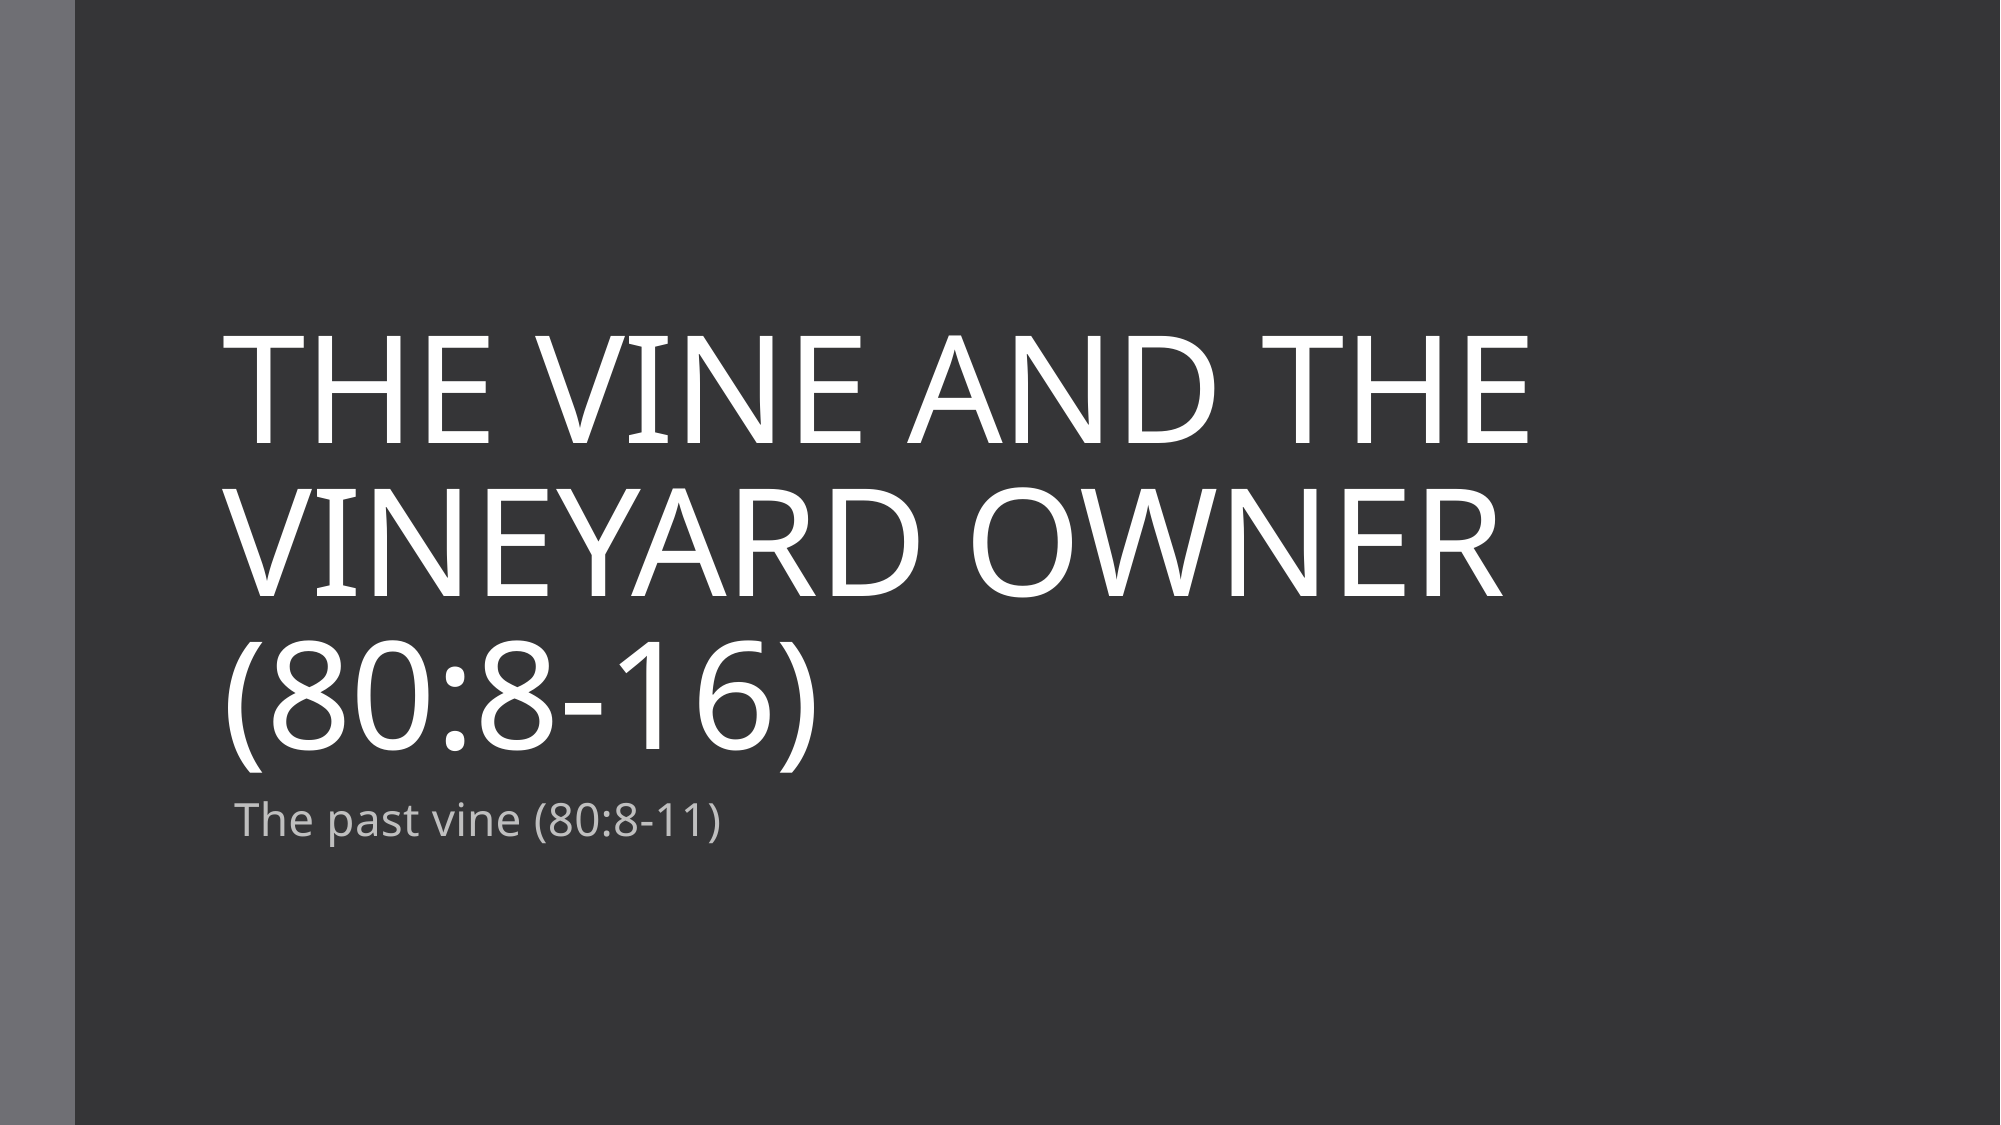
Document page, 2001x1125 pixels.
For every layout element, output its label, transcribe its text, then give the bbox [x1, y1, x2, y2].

subtitle The past vine (80:8-11) [206, 787, 1752, 1066]
title THE VINE AND THE VINEYARD OWNER (80:8-16) [206, 124, 1752, 787]
